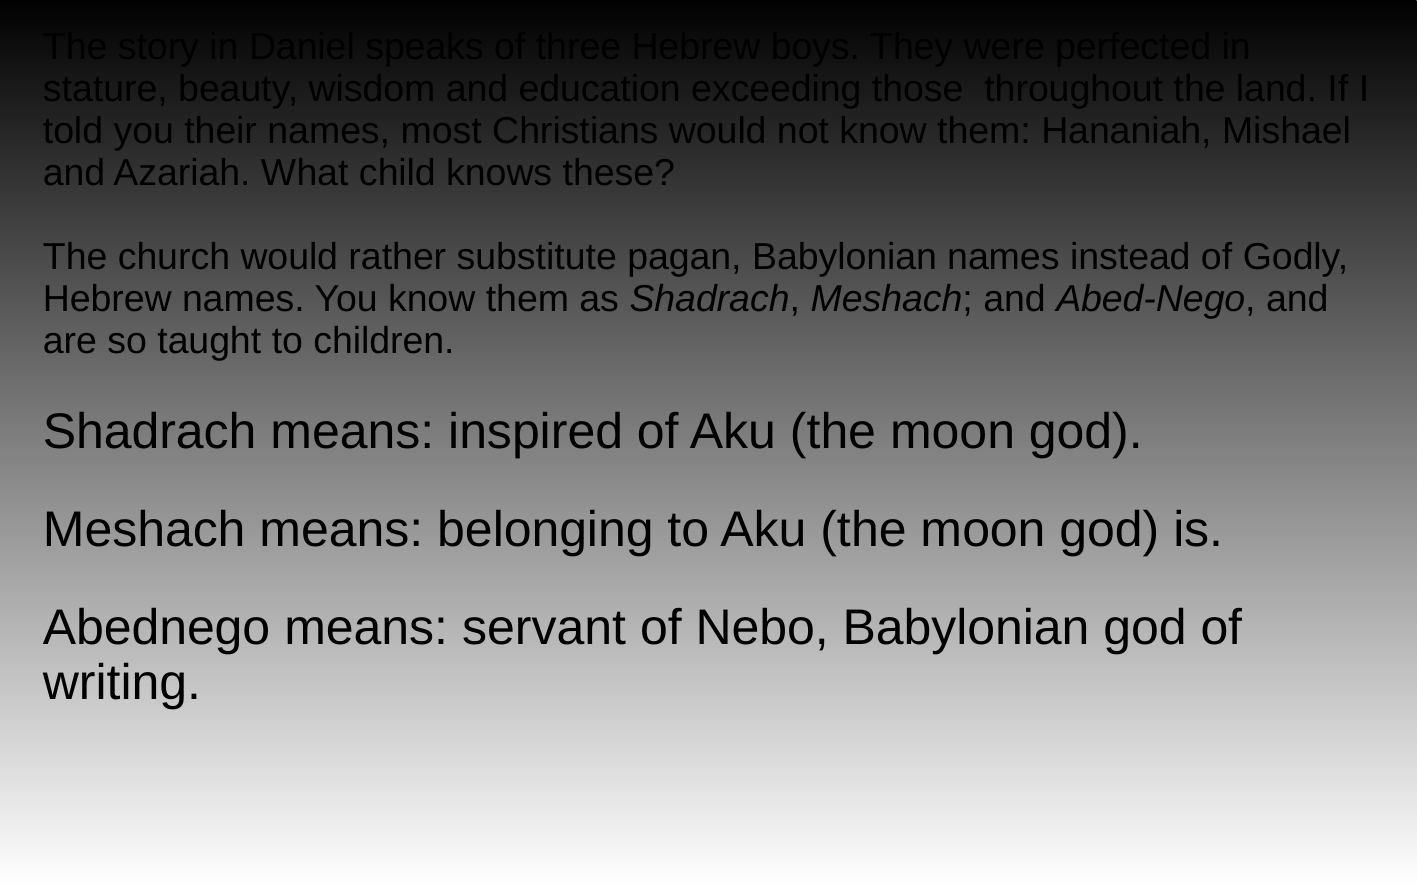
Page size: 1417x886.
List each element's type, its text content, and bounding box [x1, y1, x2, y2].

text_box The story in Daniel speaks of three Hebrew boys. They were perfected in stature, beauty, wisdom and education exceeding those throughout the land. If I told you their names, most Christians would not know them: Hananiah, Mishael and Azariah. What child knows these? The church would rather substitute pagan, Babylonian names instead of Godly, Hebrew names. You know them as Shadrach, Meshach; and Abed-Nego, and are so taught to children. Shadrach means: inspired of Aku (the moon god). Meshach means: belonging to Aku (the moon god) is. Abednego means: servant of Nebo, Babylonian god of writing. [28, 18, 1390, 706]
